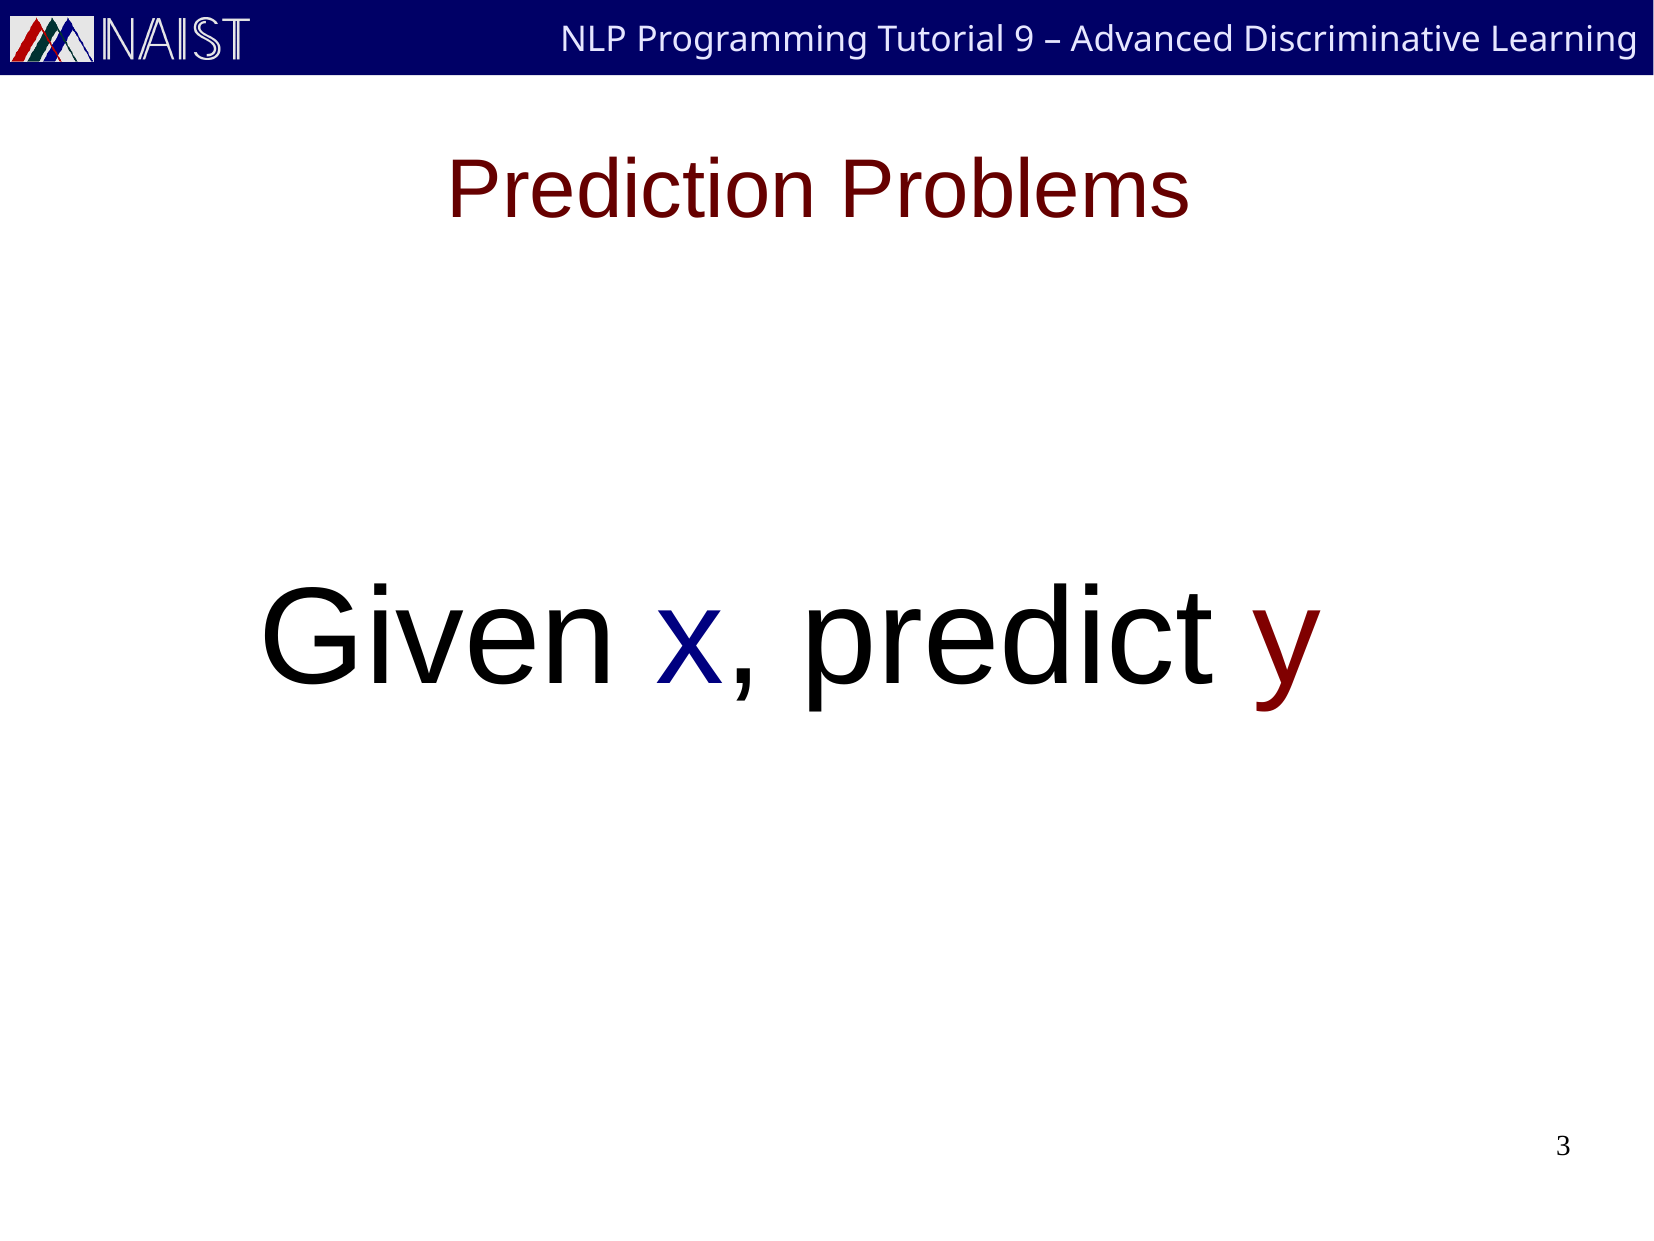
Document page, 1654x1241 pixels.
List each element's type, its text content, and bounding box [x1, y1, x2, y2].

picture [10, 16, 94, 62]
list Given x, predict y [187, 558, 1351, 713]
picture [102, 17, 251, 60]
title Prediction Problems [75, 92, 1564, 285]
